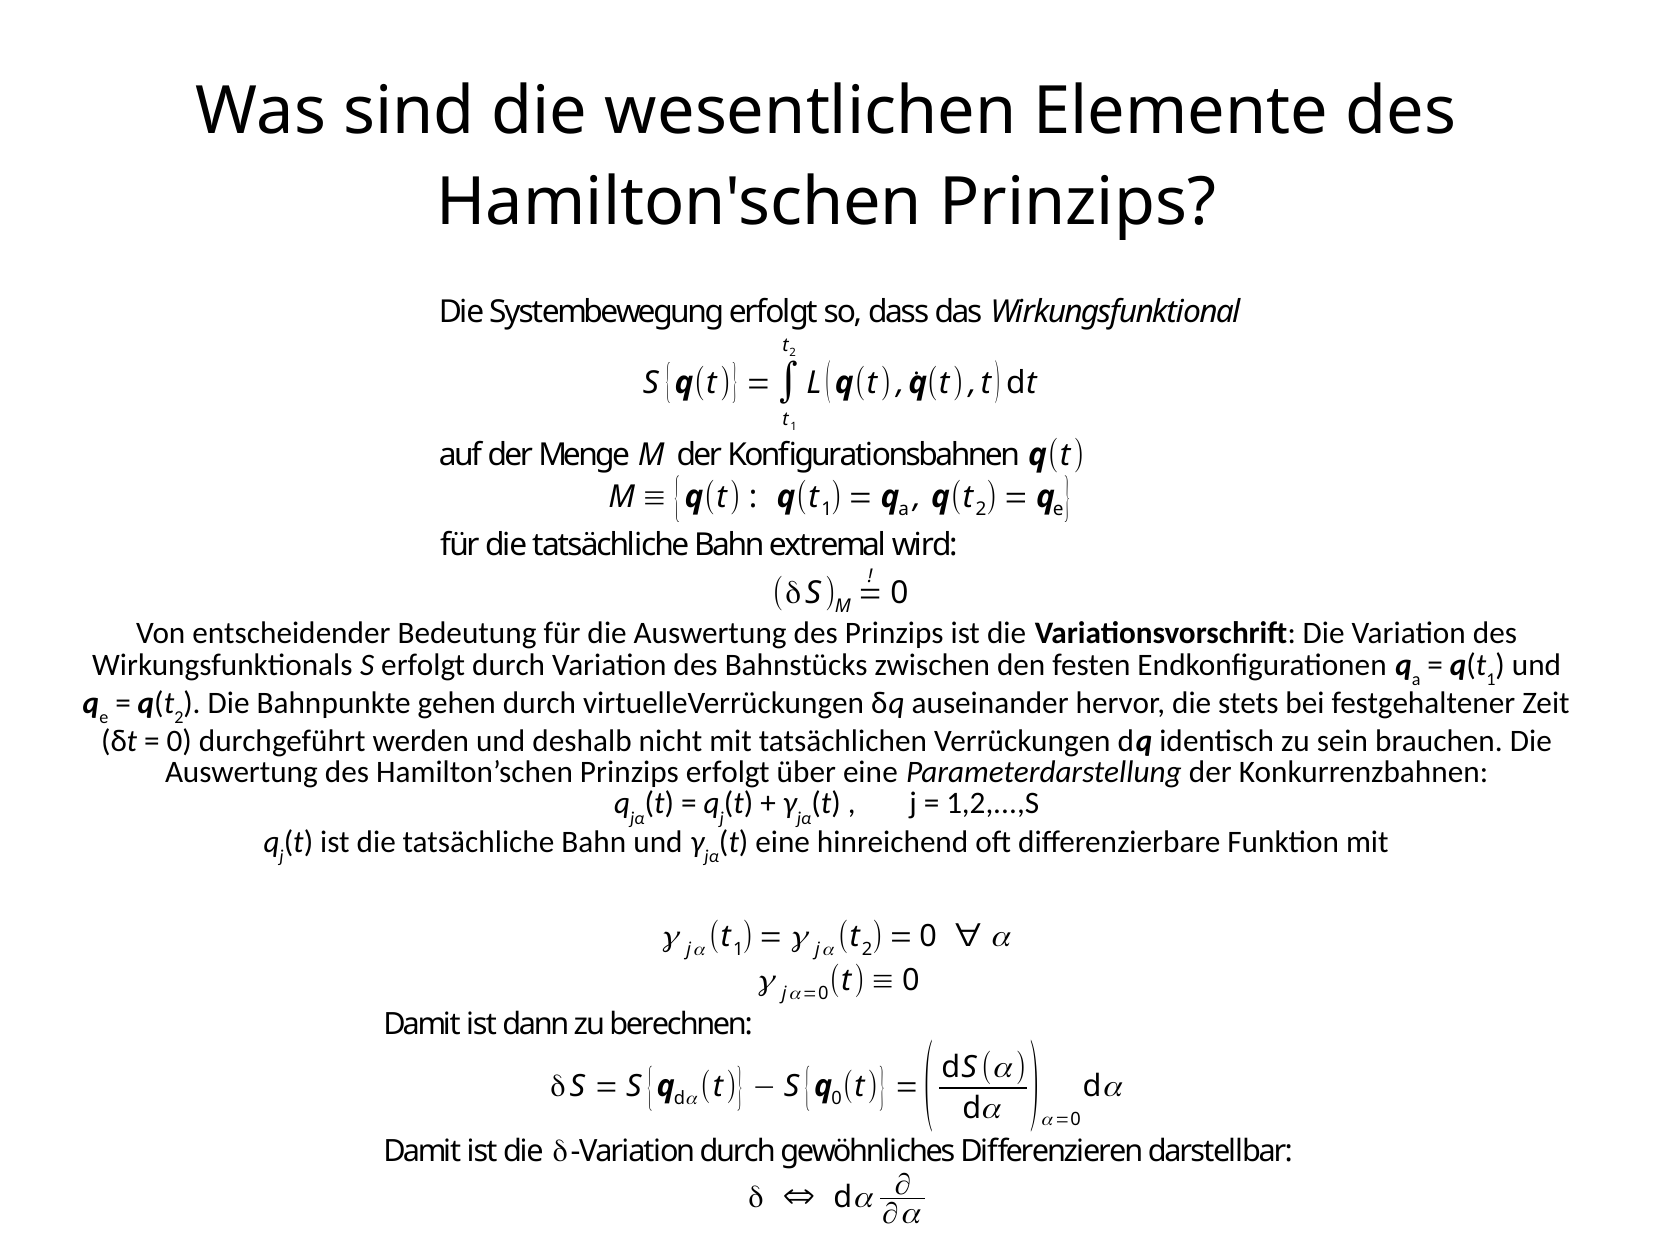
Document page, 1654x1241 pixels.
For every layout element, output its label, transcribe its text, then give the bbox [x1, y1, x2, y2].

chart [379, 918, 1295, 1226]
chart [435, 292, 1246, 618]
title Was sind die wesentlichen Elemente des Hamilton'schen Prinzips? [82, 49, 1571, 257]
subtitle Von entscheidender Bedeutung für die Auswertung des Prinzips ist die Variationsvorschrift: Die Variation des Wirkungsfunktionals S erfolgt durch Variation des Bahnstücks zwischen den festen Endkonfigurationen qa = q(t1) und qe = q(t2). Die Bahnpunkte gehen durch virtuelleVerrückungen δq auseinander hervor, die stets bei festgehaltener Zeit (δt = 0) durchgeführt werden und deshalb nicht mit tatsächlichen Verrückungen dq identisch zu sein brauchen. Die Auswertung des Hamilton’schen Prinzips erfolgt über eine Parameterdarstellung der Konkurrenzbahnen: qjα(t) = qj(t) + γjα(t) , j = 1,2,...,S qj(t) ist die tatsächliche Bahn und γjα(t) eine hinreichend oft differenzierbare Funktion mit [82, 290, 1571, 1010]
